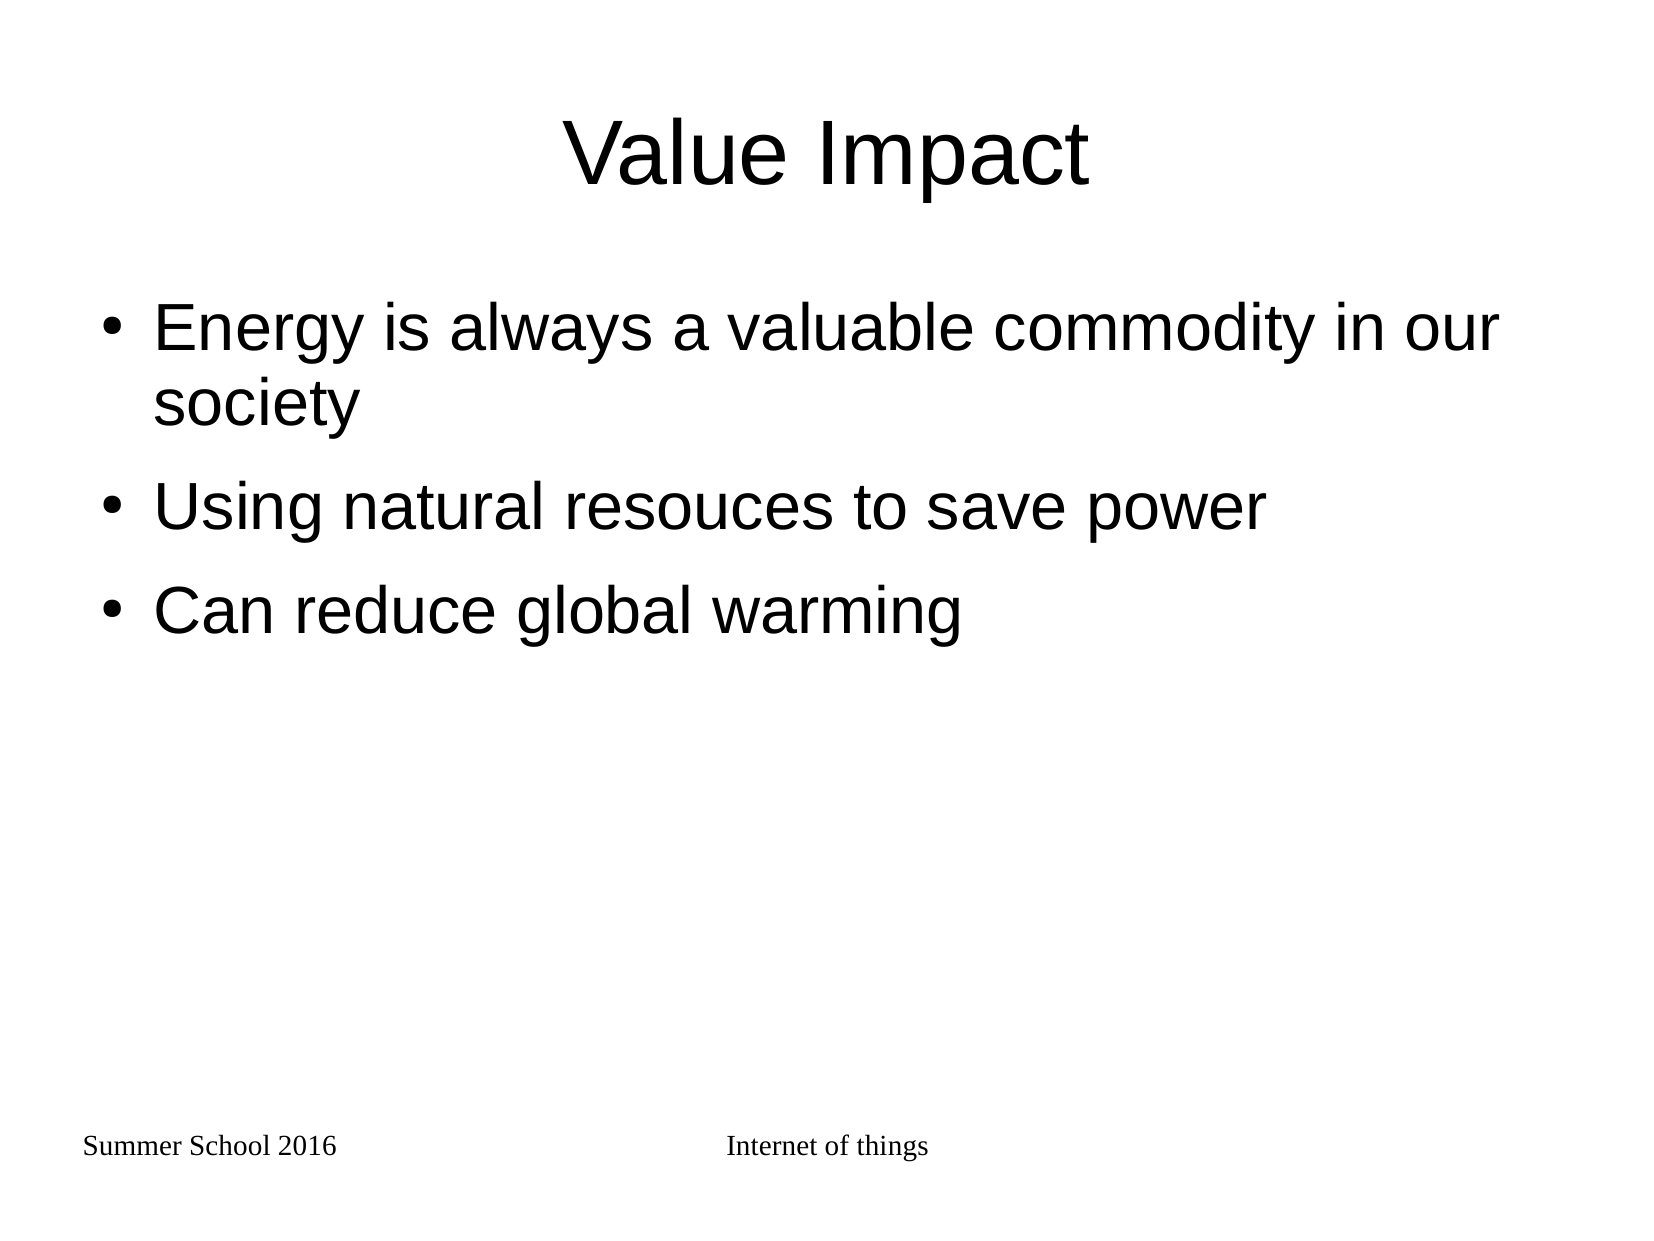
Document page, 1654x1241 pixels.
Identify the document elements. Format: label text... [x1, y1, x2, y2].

list Energy is always a valuable commodity in our society Using natural resouces to save power Can reduce global warming [82, 290, 1571, 1010]
title Value Impact [82, 49, 1571, 257]
